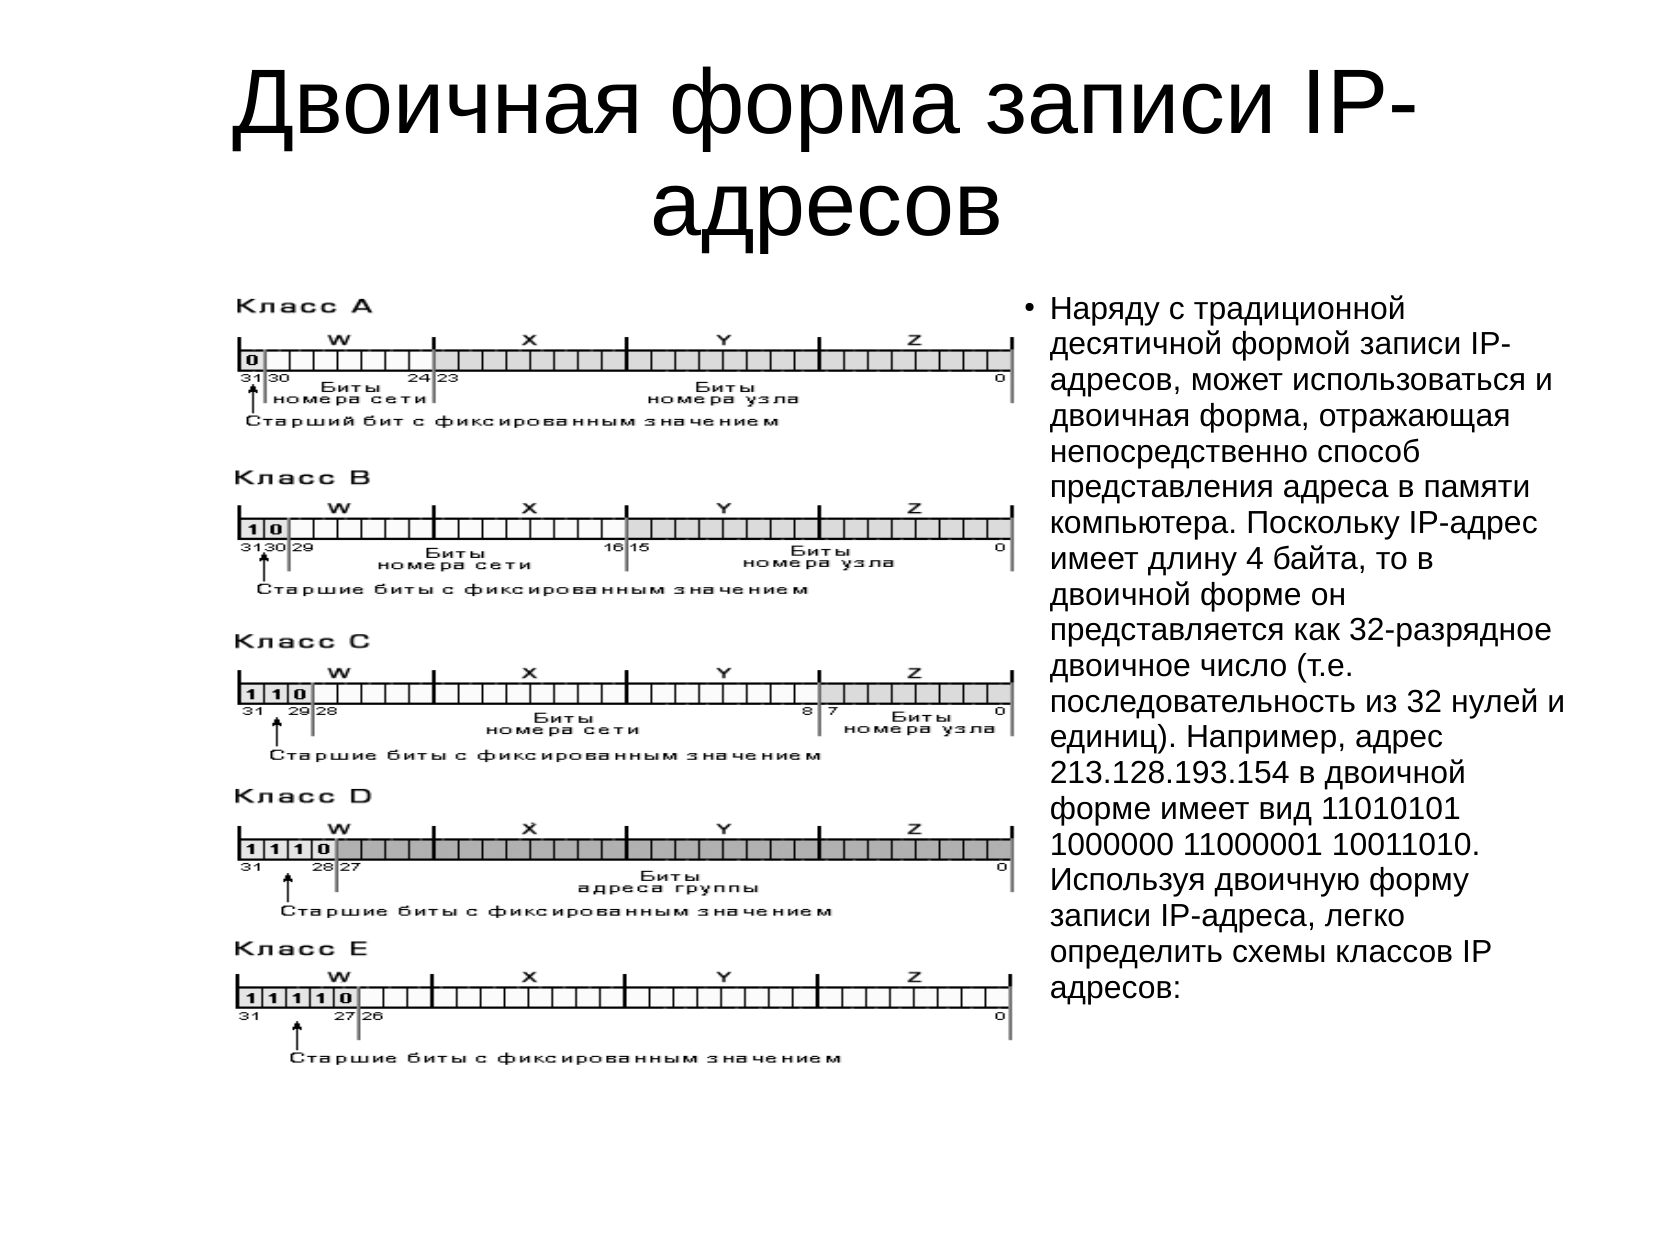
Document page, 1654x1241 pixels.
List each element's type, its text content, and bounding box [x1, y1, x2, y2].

title Двоичная форма записи IP-адресов [82, 49, 1571, 257]
picture [214, 290, 1040, 1075]
list Наряду с традиционной десятичной формой записи IP-адресов, может использоваться и двоичная форма, отражающая непосредственно способ представления адреса в памяти компьютера. Поскольку IP-адрес имеет длину 4 байта, то в двоичной форме он представляется как 32-разрядное двоичное число (т.е. последовательность из 32 нулей и единиц). Например, адрес 213.128.193.154 в двоичной форме имеет вид 11010101 1000000 11000001 10011010. Используя двоичную форму записи IP-адреса, легко определить схемы классов IP адресов: [1015, 290, 1572, 1010]
